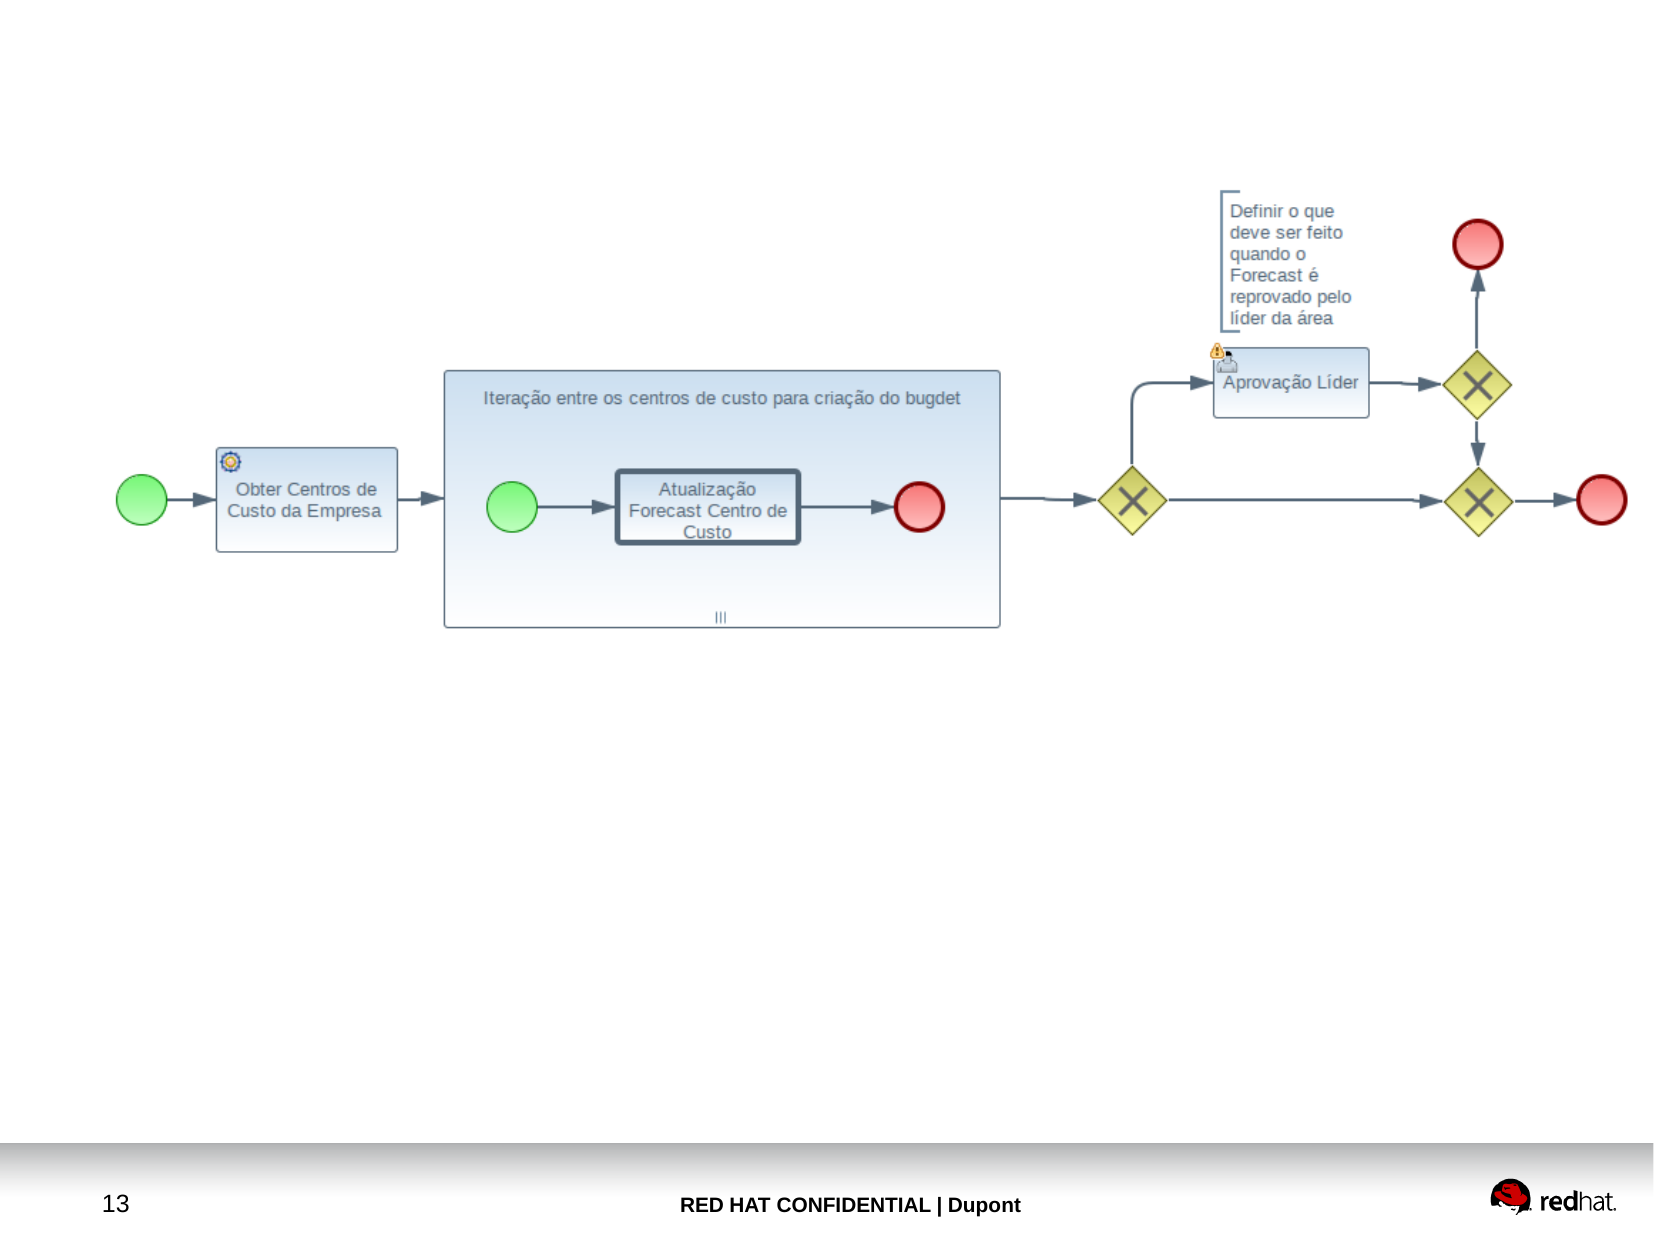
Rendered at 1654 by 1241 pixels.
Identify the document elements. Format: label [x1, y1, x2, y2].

picture [45, 119, 1654, 991]
picture [0, 1143, 1654, 1241]
